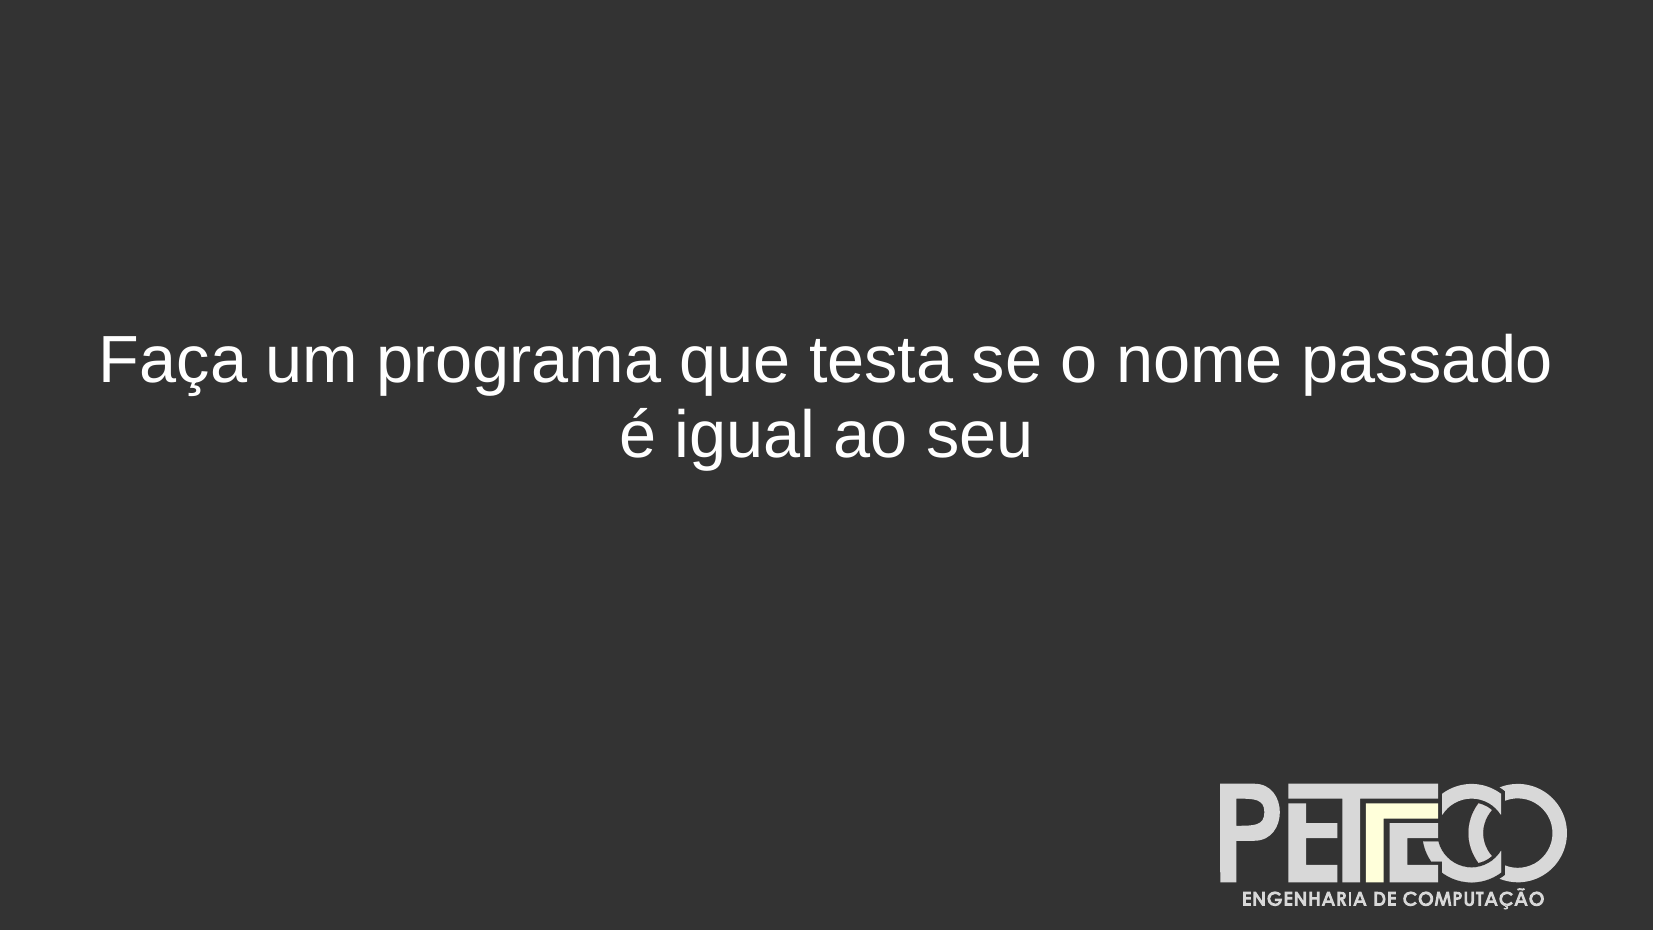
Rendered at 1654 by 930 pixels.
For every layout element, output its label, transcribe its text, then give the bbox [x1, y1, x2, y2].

subtitle Faça um programa que testa se o nome passado é igual ao seu [82, 37, 1571, 757]
